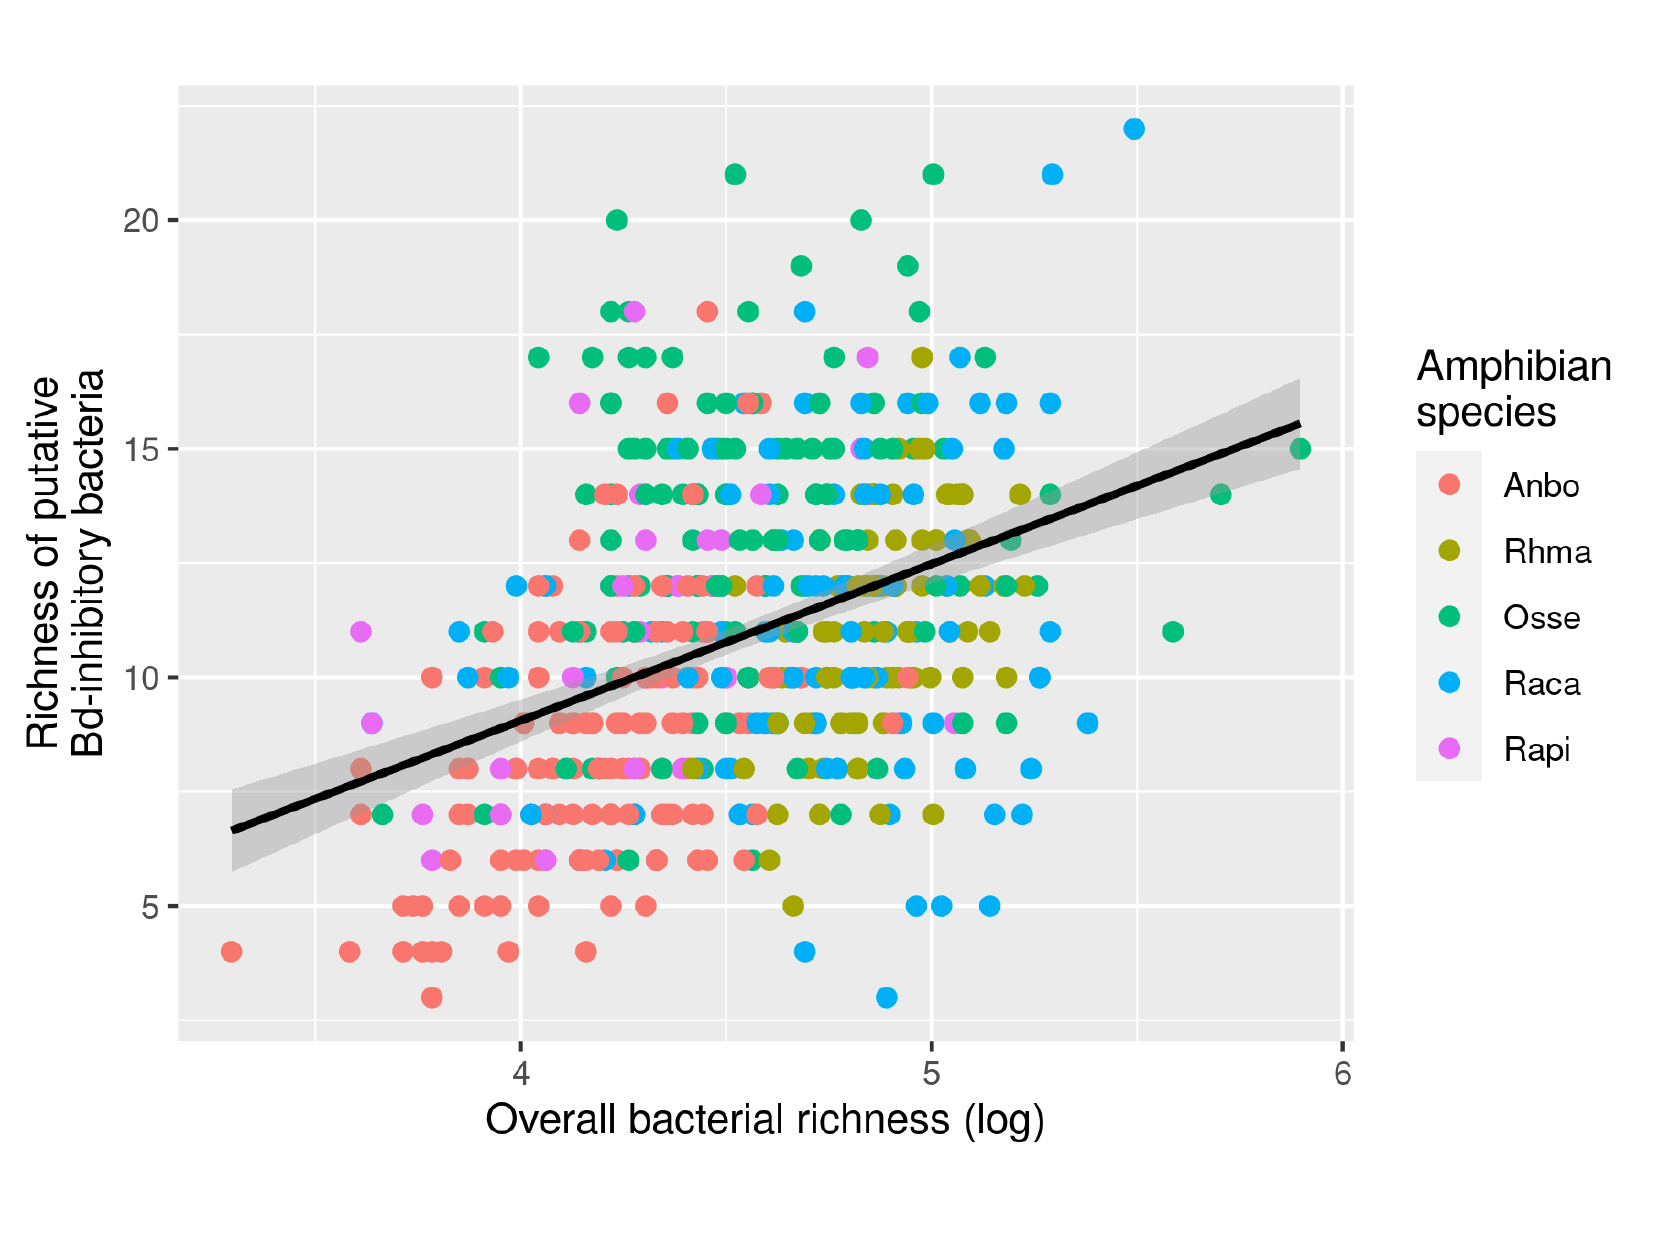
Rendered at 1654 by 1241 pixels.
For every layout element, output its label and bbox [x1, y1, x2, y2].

picture [5, 64, 1654, 1164]
